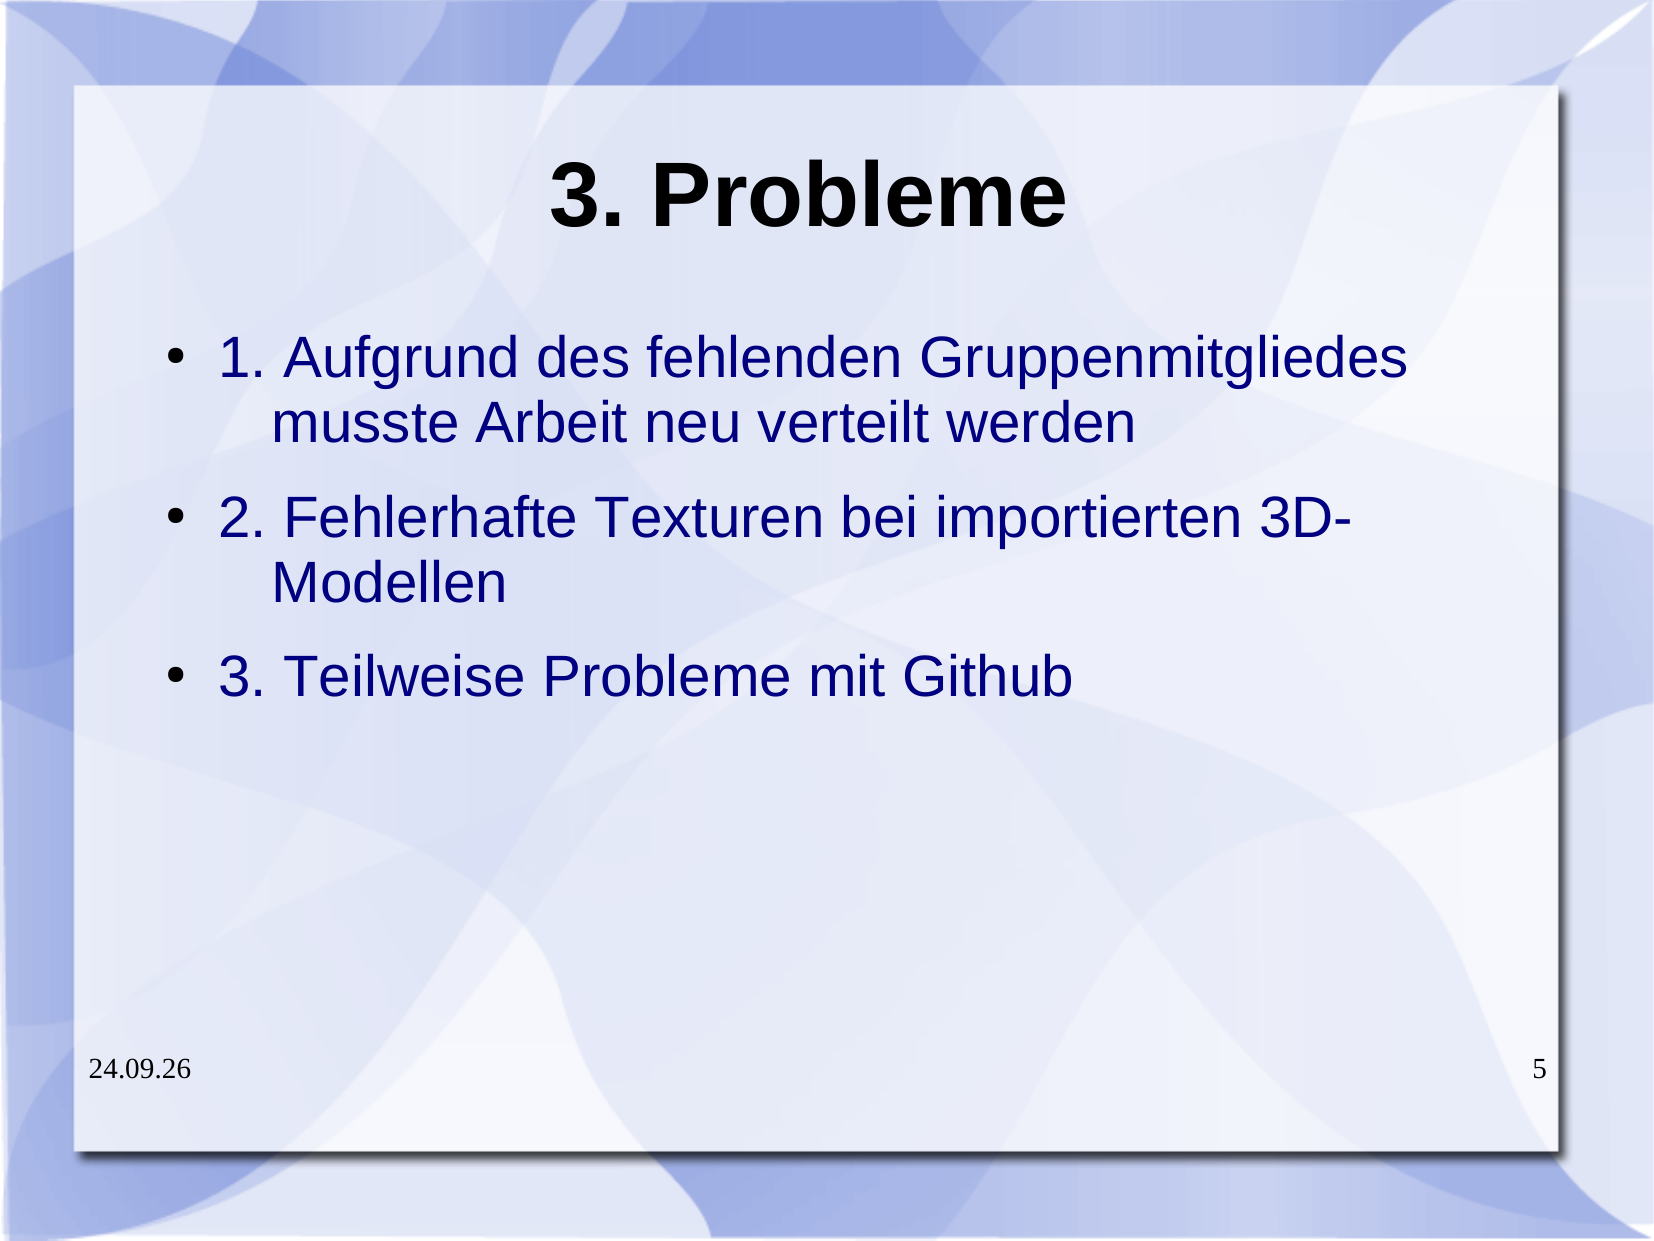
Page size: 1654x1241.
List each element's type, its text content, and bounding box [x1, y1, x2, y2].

title 3. Probleme [82, 90, 1536, 298]
list 1. Aufgrund des fehlenden Gruppenmitgliedes musste Arbeit neu verteilt werden 2. Fehlerhafte Texturen bei importierten 3D-Modellen 3. Teilweise Probleme mit Github [129, 324, 1489, 975]
picture [0, 0, 1654, 1241]
